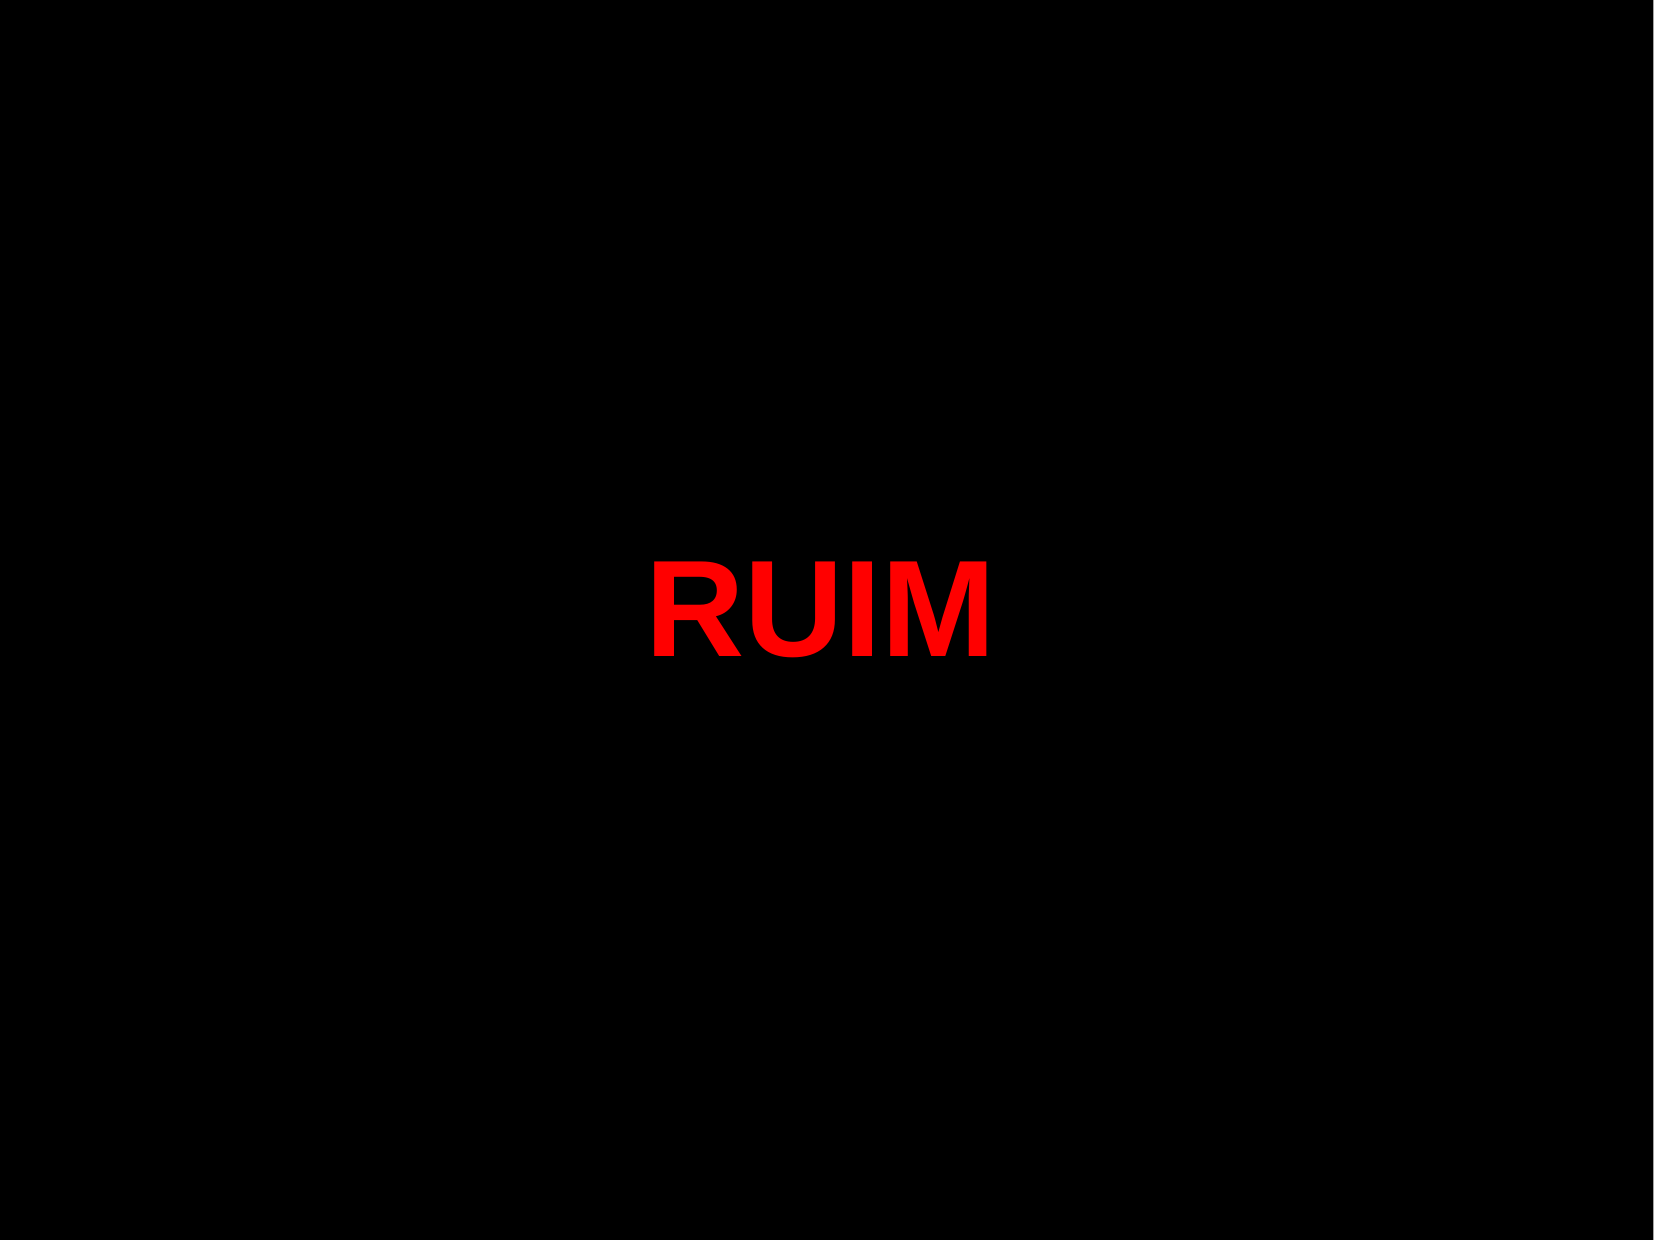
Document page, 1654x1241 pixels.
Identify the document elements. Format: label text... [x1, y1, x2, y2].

subtitle RUIM [76, 206, 1565, 1011]
